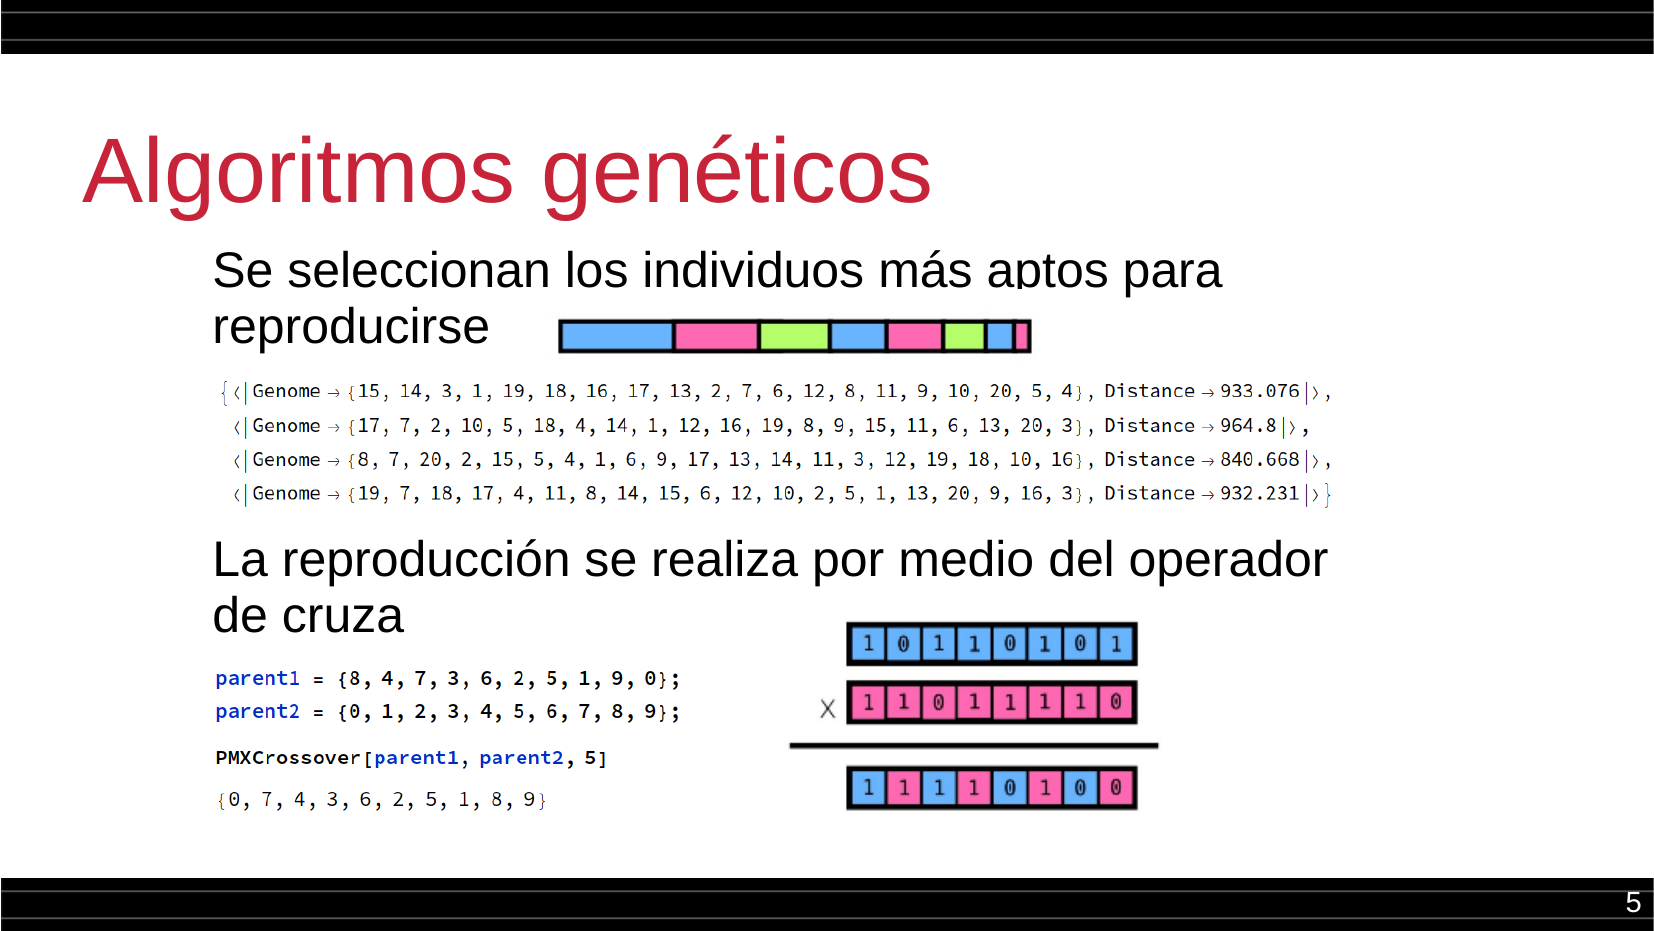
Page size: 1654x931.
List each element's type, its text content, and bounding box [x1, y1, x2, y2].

picture [215, 289, 1347, 520]
picture [1, 878, 1654, 931]
picture [1, 0, 1654, 54]
list La reproducción se realiza por medio del operador de cruza [141, 531, 1359, 721]
title Algoritmos genéticos [82, 92, 1571, 249]
picture [211, 660, 691, 827]
list Se seleccionan los individuos más aptos para reproducirse [141, 242, 1359, 432]
picture [773, 602, 1182, 828]
